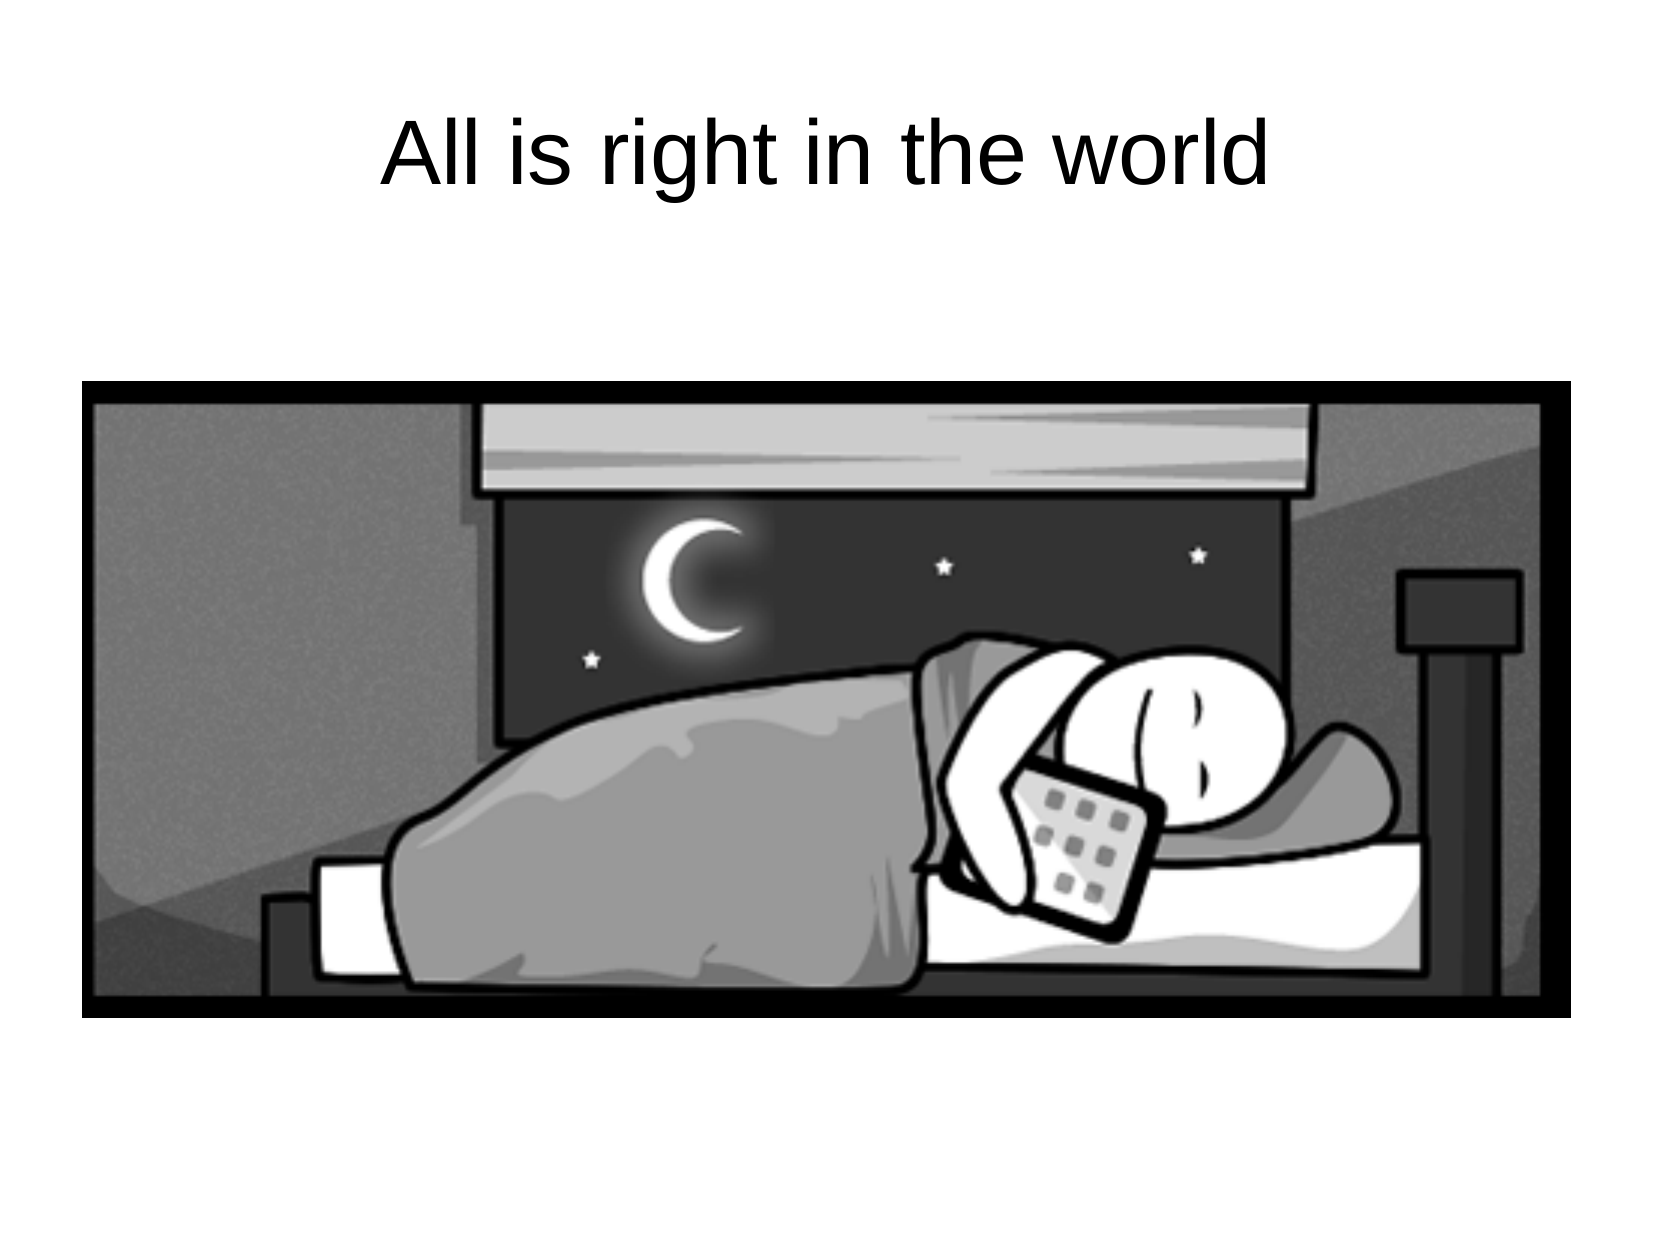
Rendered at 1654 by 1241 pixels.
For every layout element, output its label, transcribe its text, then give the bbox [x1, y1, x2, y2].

picture [82, 381, 1571, 1018]
title All is right in the world [82, 49, 1571, 257]
